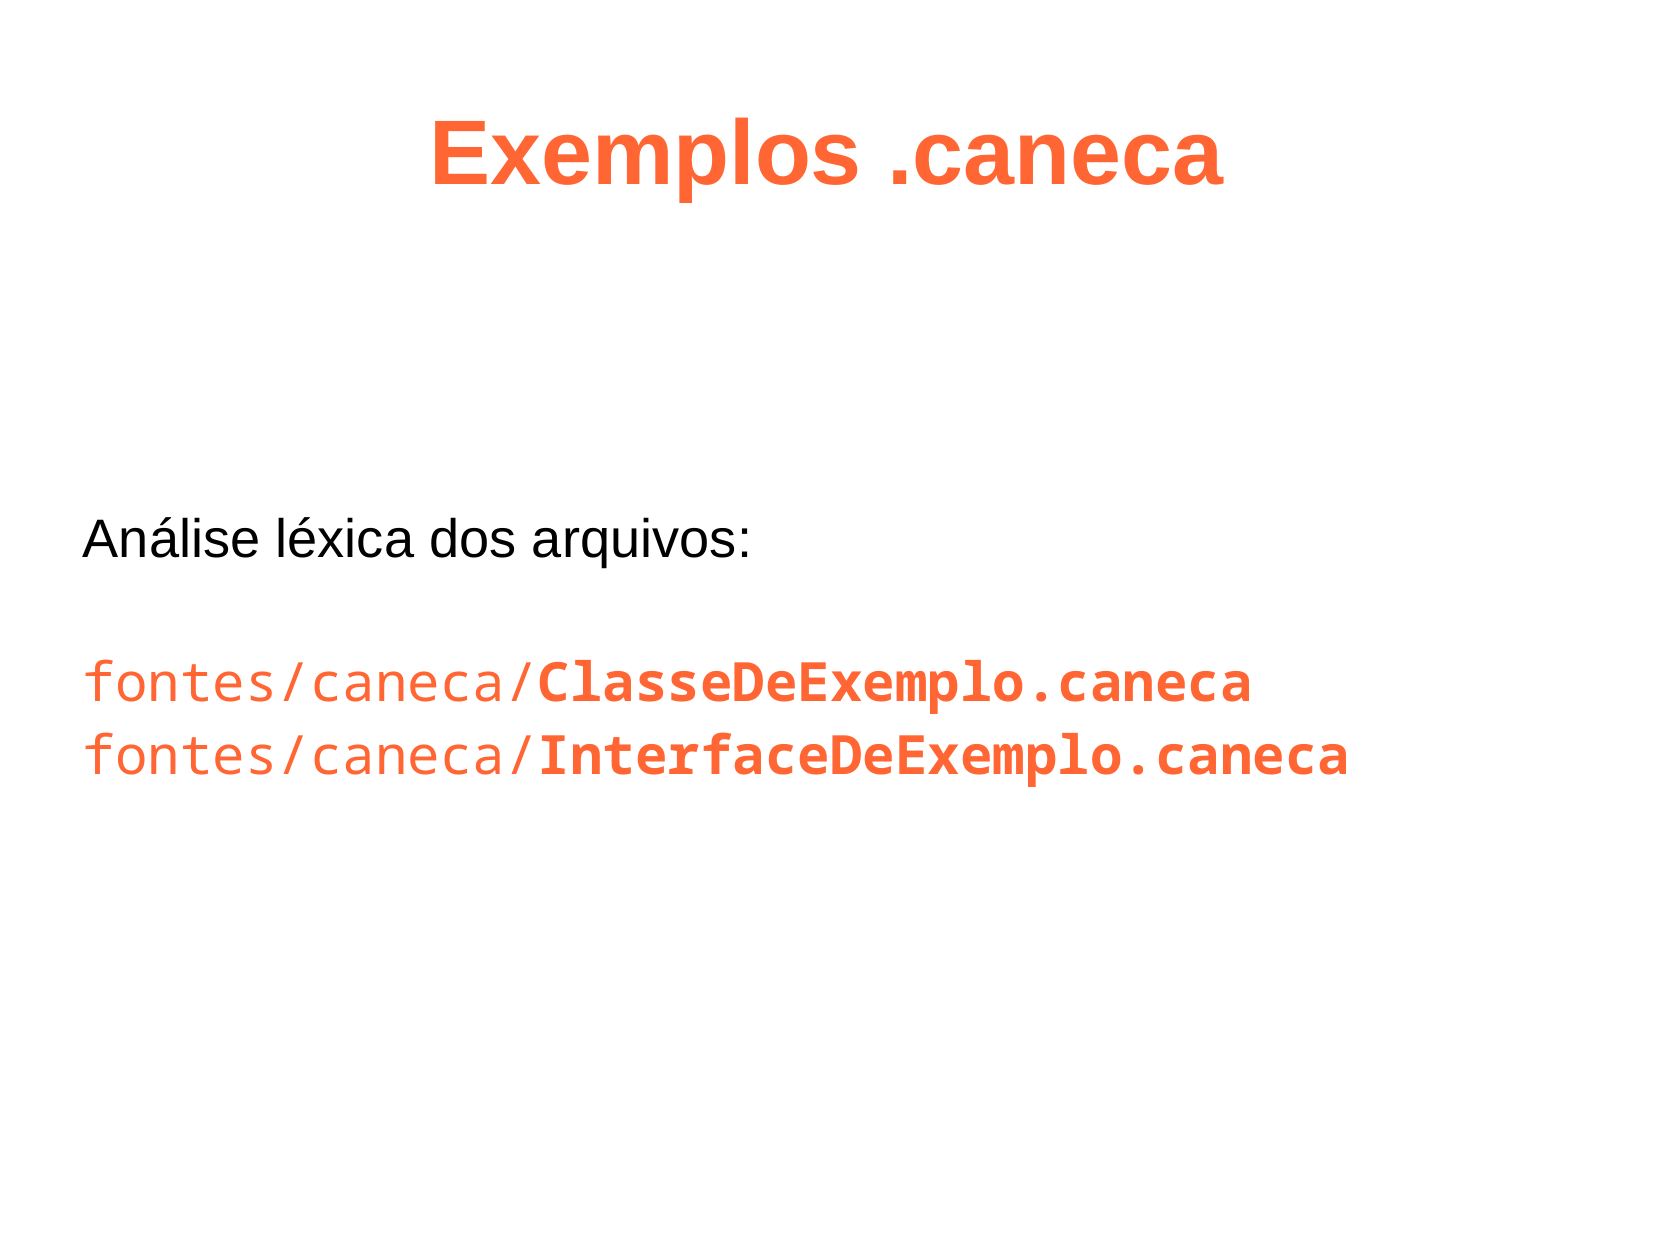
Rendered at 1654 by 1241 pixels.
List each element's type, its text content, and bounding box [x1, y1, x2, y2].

title Exemplos .caneca [82, 49, 1571, 257]
subtitle Análise léxica dos arquivos: fontes/caneca/ClasseDeExemplo.caneca fontes/caneca/InterfaceDeExemplo.caneca [82, 290, 1538, 1010]
